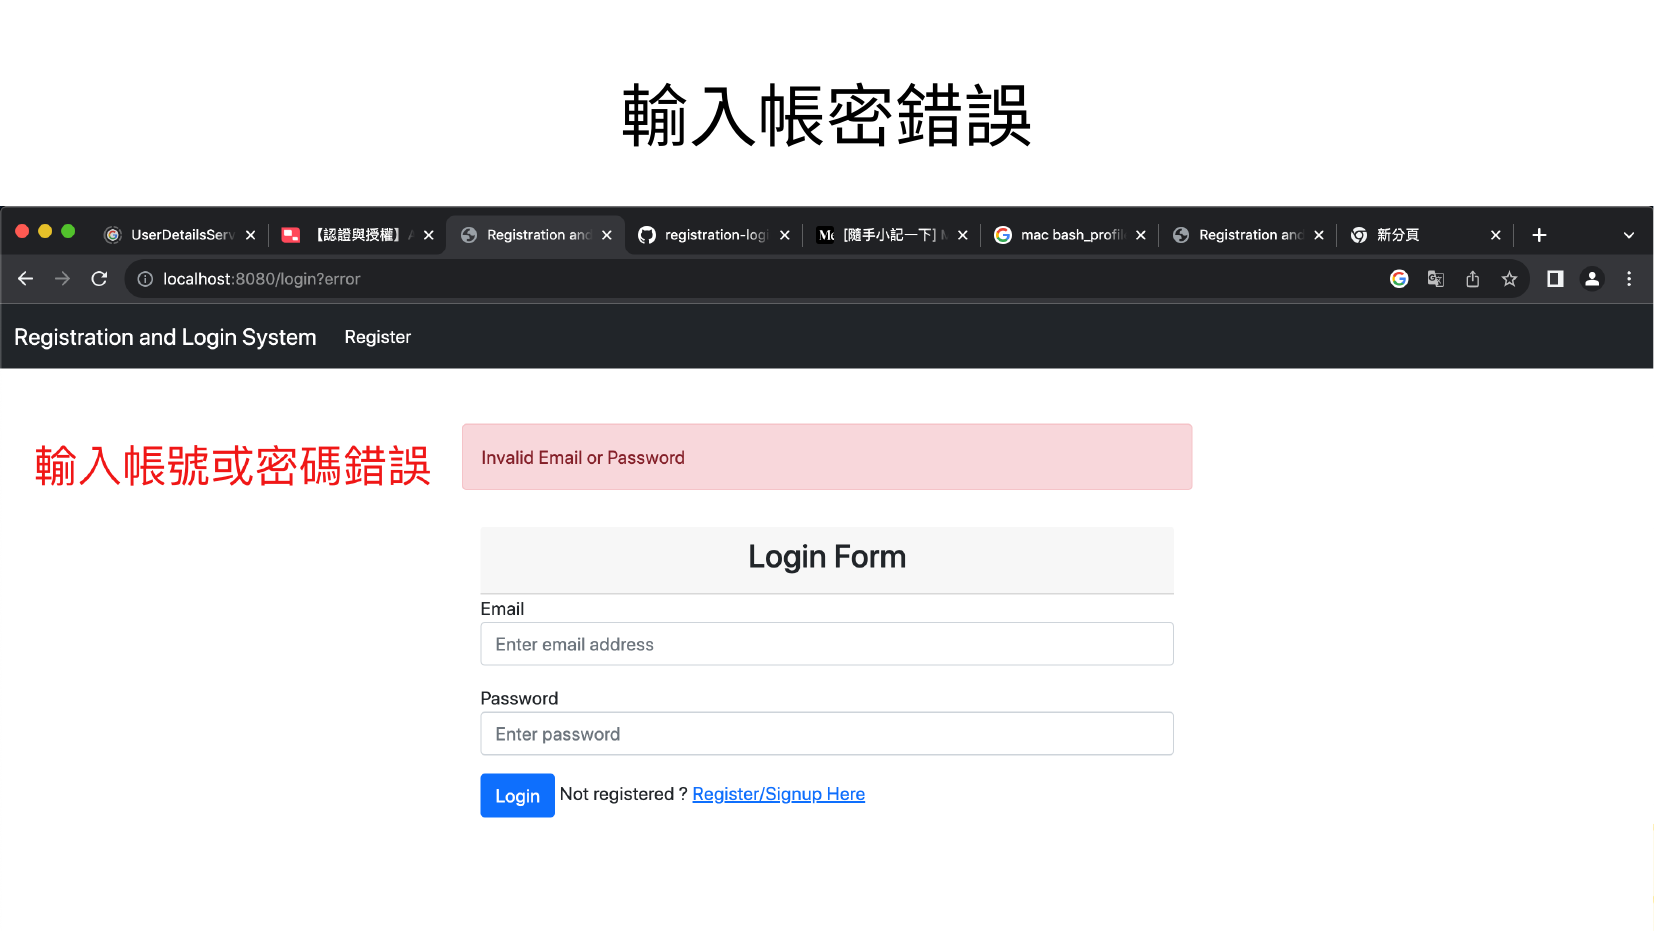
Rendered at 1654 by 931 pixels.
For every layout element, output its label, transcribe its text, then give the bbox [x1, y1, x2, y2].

picture [0, 206, 1654, 931]
title 輸入帳密錯誤 [82, 37, 1571, 193]
